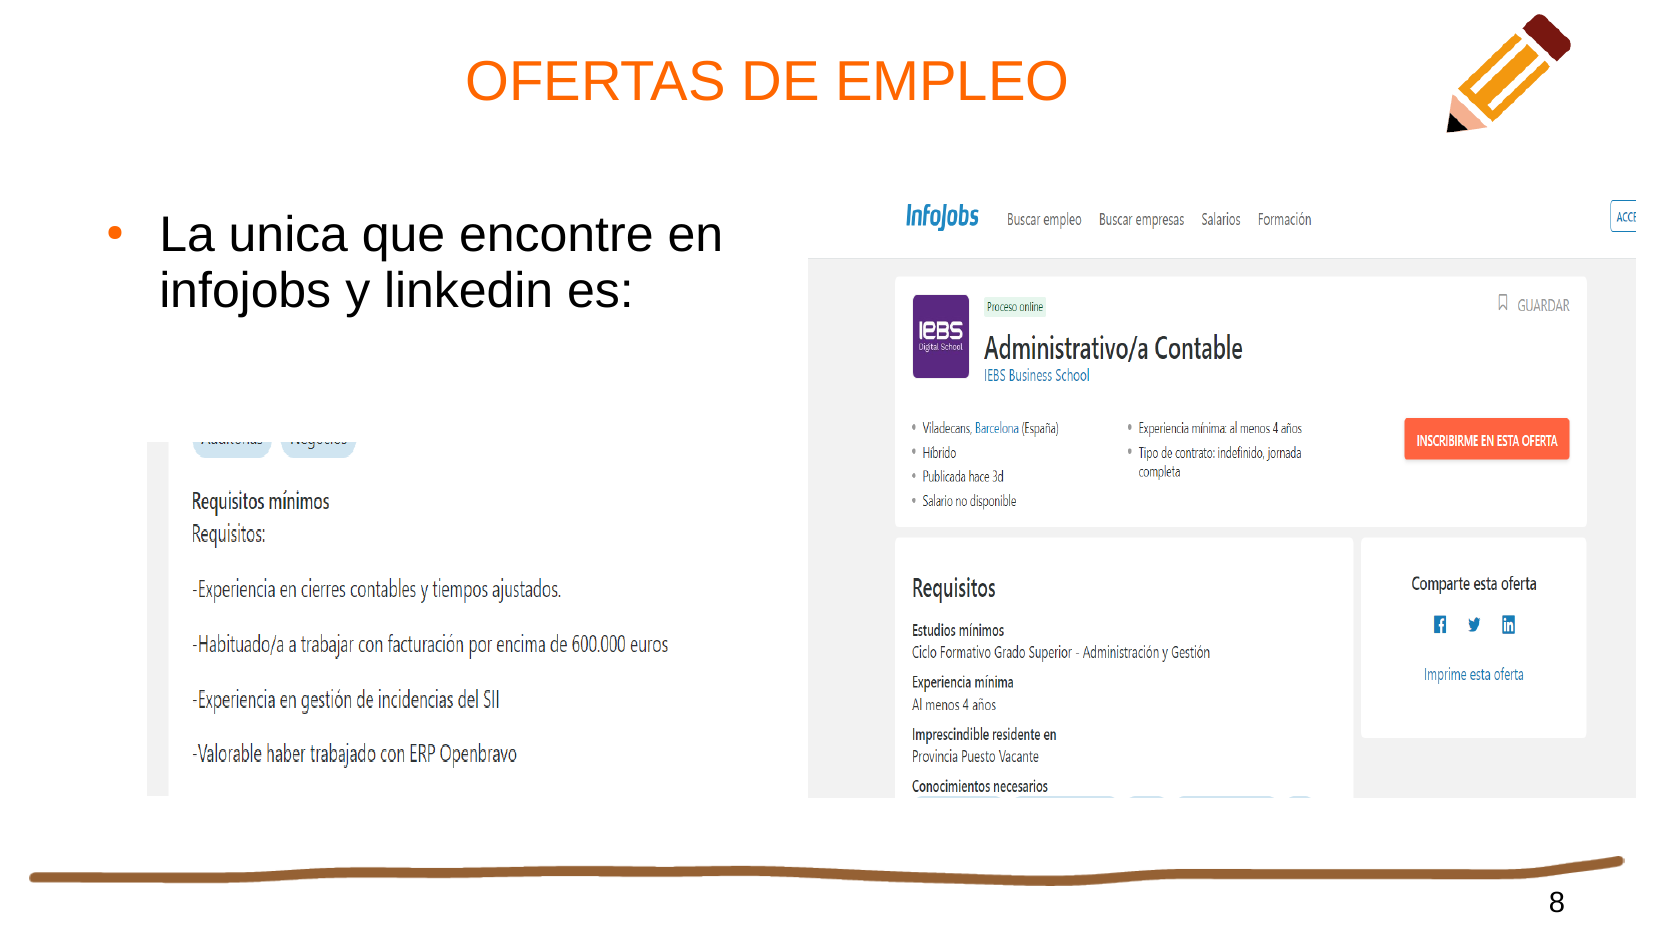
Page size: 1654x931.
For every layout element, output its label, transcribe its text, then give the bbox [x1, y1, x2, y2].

list La unica que encontre en infojobs y linkedin es: [88, 206, 809, 857]
picture [147, 442, 739, 796]
picture [29, 856, 1625, 886]
picture [1446, 14, 1571, 133]
title OFERTAS DE EMPLEO [88, 29, 1447, 133]
picture [808, 177, 1636, 798]
